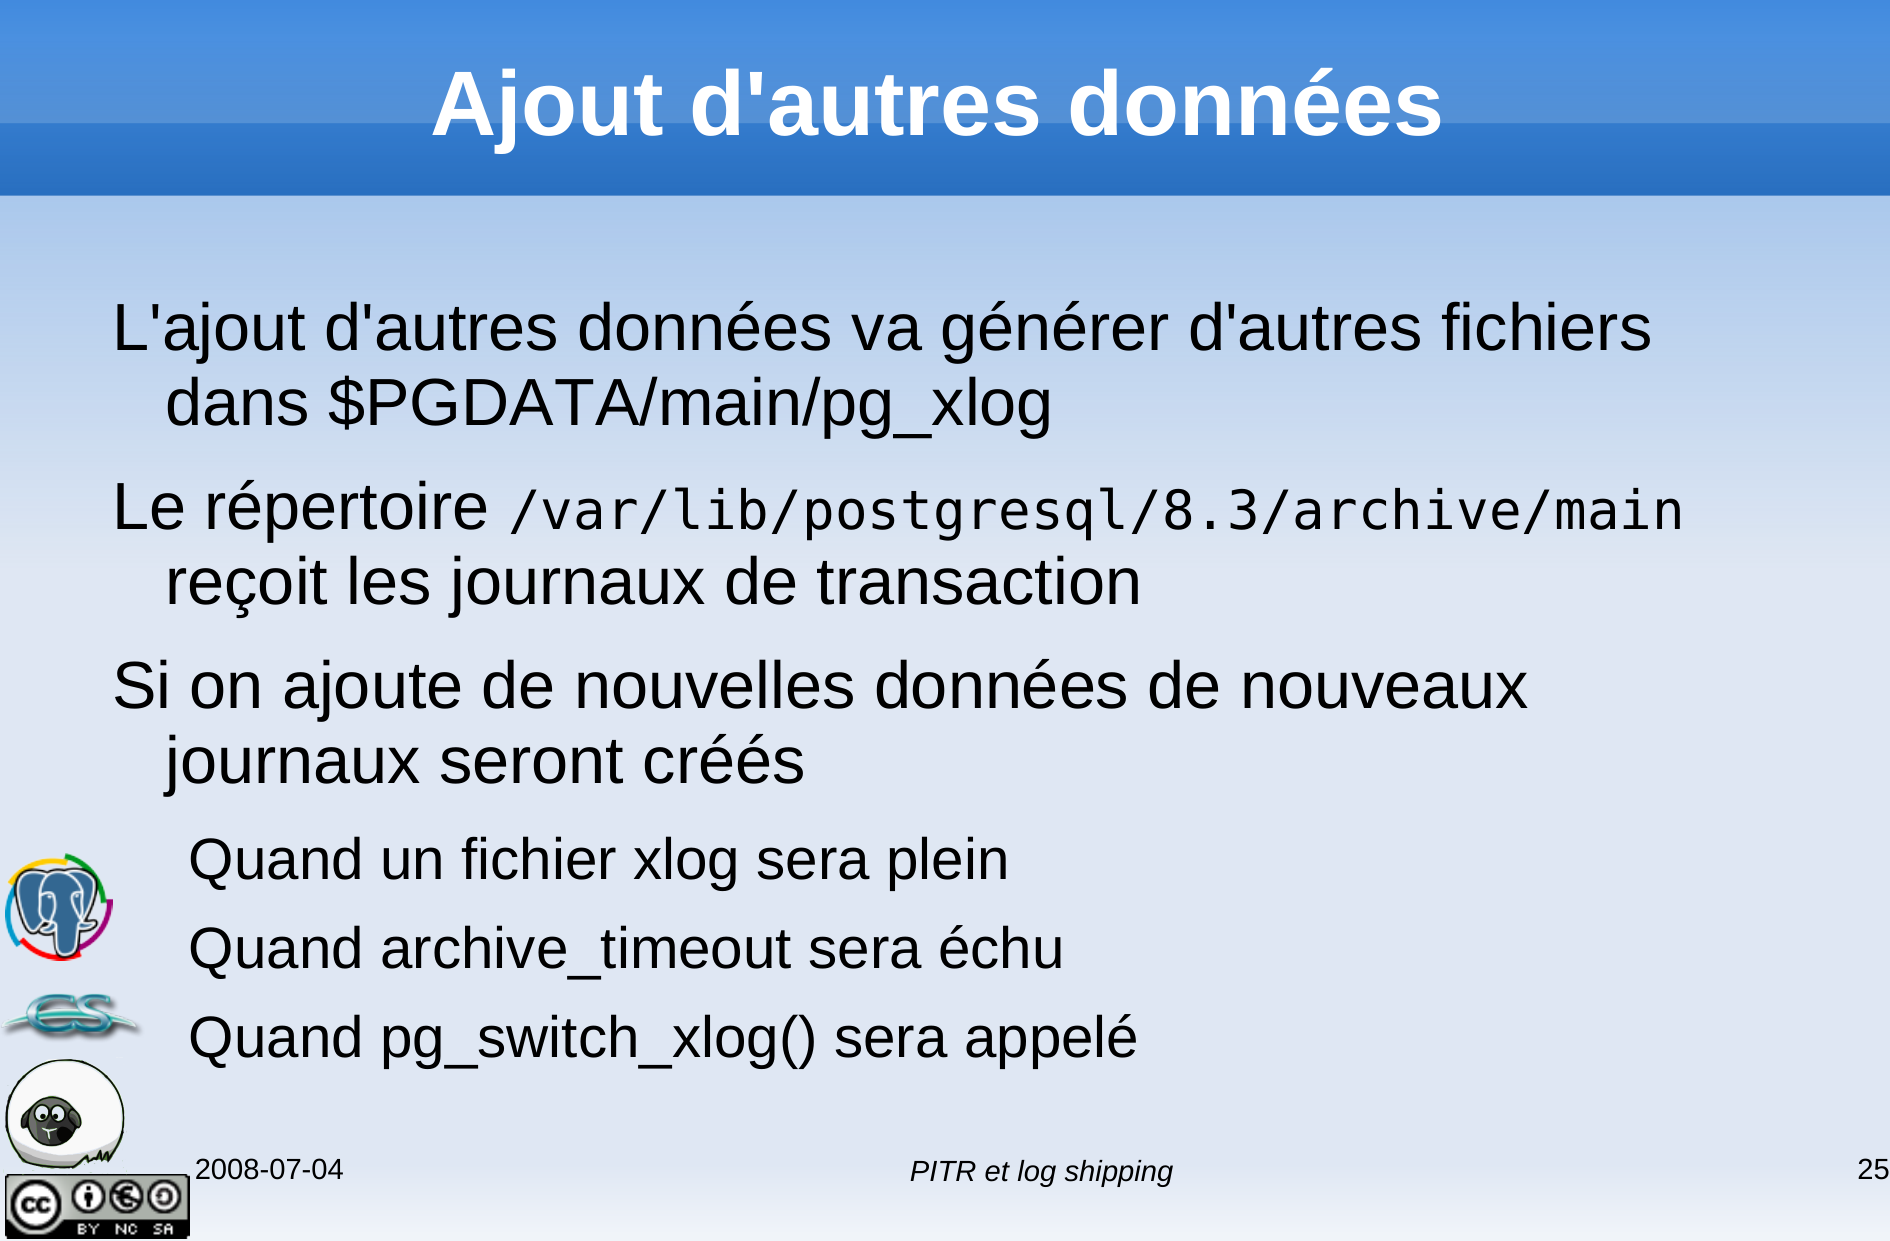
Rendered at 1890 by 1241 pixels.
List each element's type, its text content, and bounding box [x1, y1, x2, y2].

title Ajout d'autres données [87, 0, 1789, 208]
picture [0, 0, 1890, 1241]
list L'ajout d'autres données va générer d'autres fichiers dans $PGDATA/main/pg_xlog Le répertoire /var/lib/postgresql/8.3/archive/main reçoit les journaux de transaction Si on ajoute de nouvelles données de nouveaux journaux seront créés Quand un fichier xlog sera plein Quand archive_timeout sera échu Quand pg_switch_xlog() sera appelé [94, 290, 1796, 1142]
